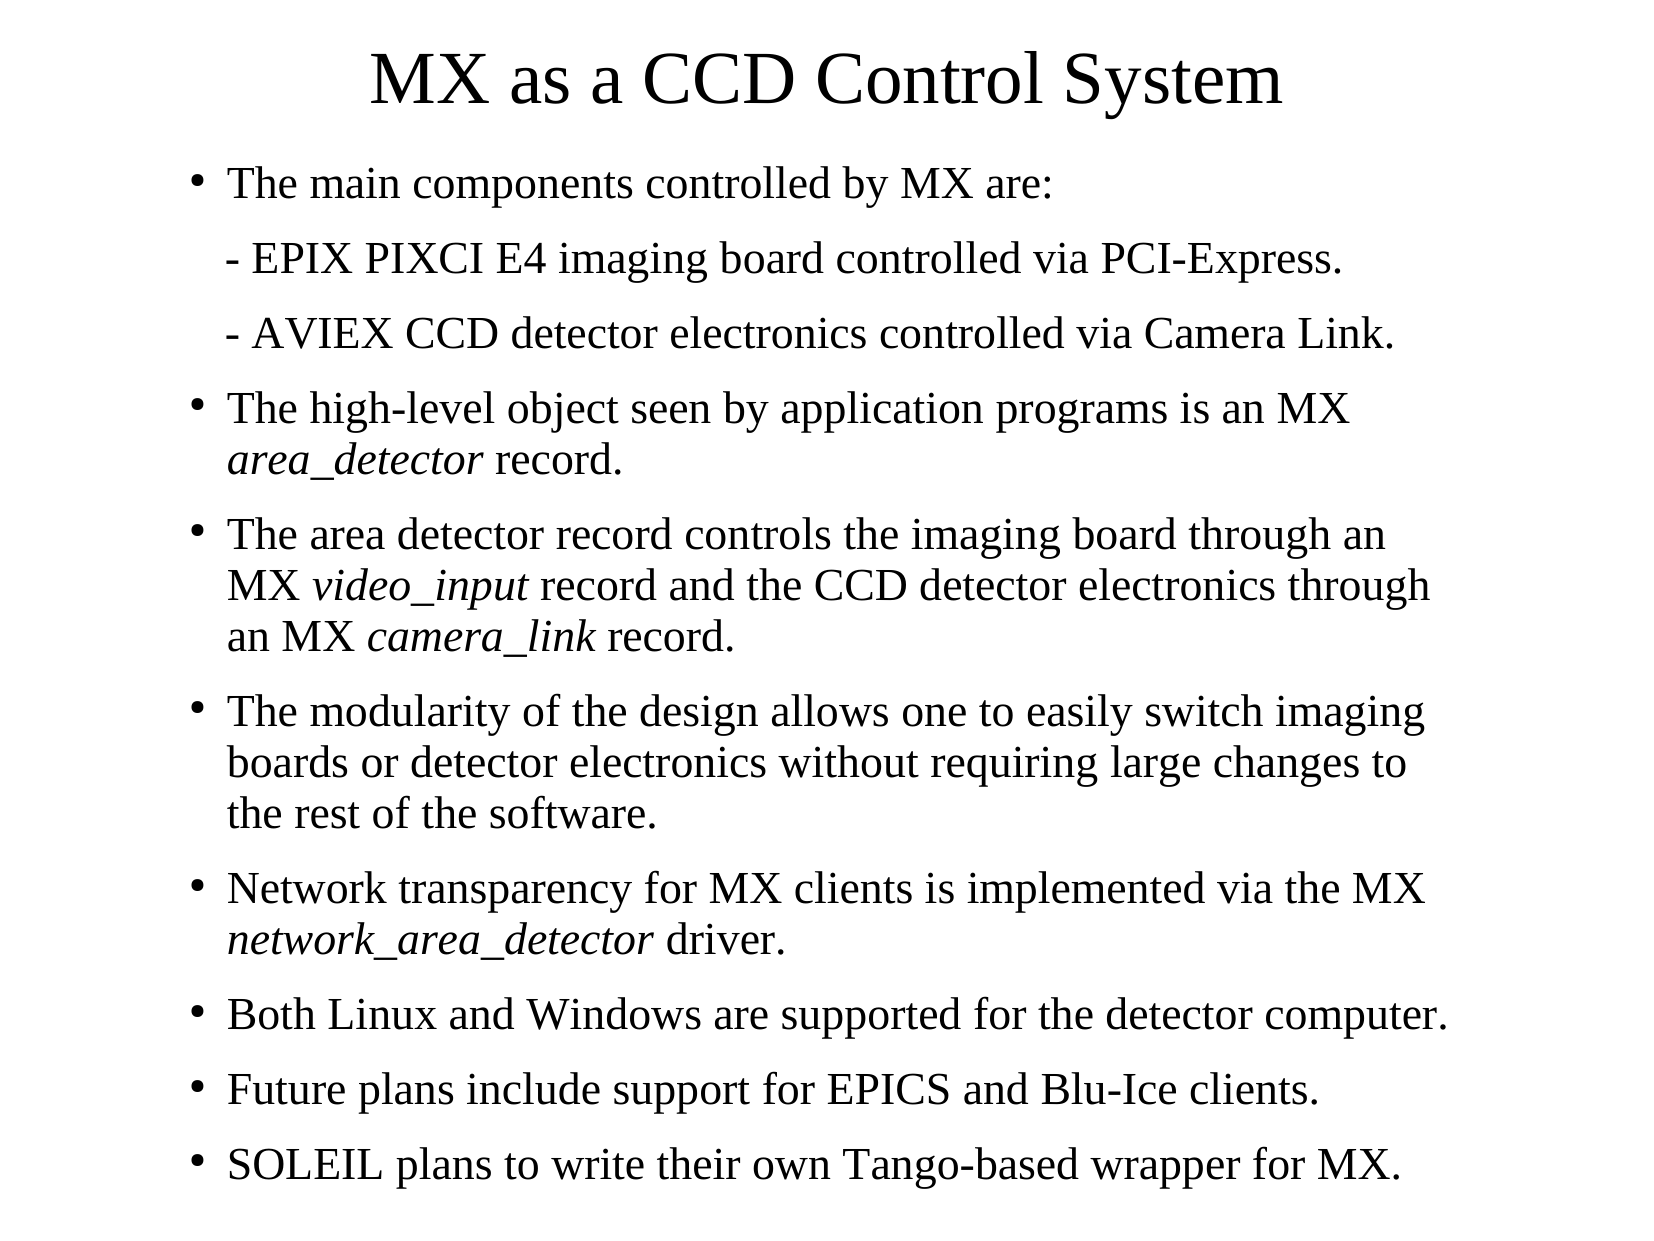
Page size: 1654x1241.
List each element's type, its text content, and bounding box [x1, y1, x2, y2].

text_box The main components controlled by MX are: - EPIX PIXCI E4 imaging board controlled via PCI-Express. - AVIEX CCD detector electronics controlled via Camera Link. The high-level object seen by application programs is an MX area_detector record. The area detector record controls the imaging board through an MX video_input record and the CCD detector electronics through an MX camera_link record. The modularity of the design allows one to easily switch imaging boards or detector electronics without requiring large changes to the rest of the software. Network transparency for MX clients is implemented via the MX network_area_detector driver. Both Linux and Windows are supported for the detector computer. Future plans include support for EPICS and Blu-Ice clients. SOLEIL plans to write their own Tango-based wrapper for MX. [189, 157, 1466, 1190]
text_box MX as a CCD Control System [369, 36, 1285, 121]
